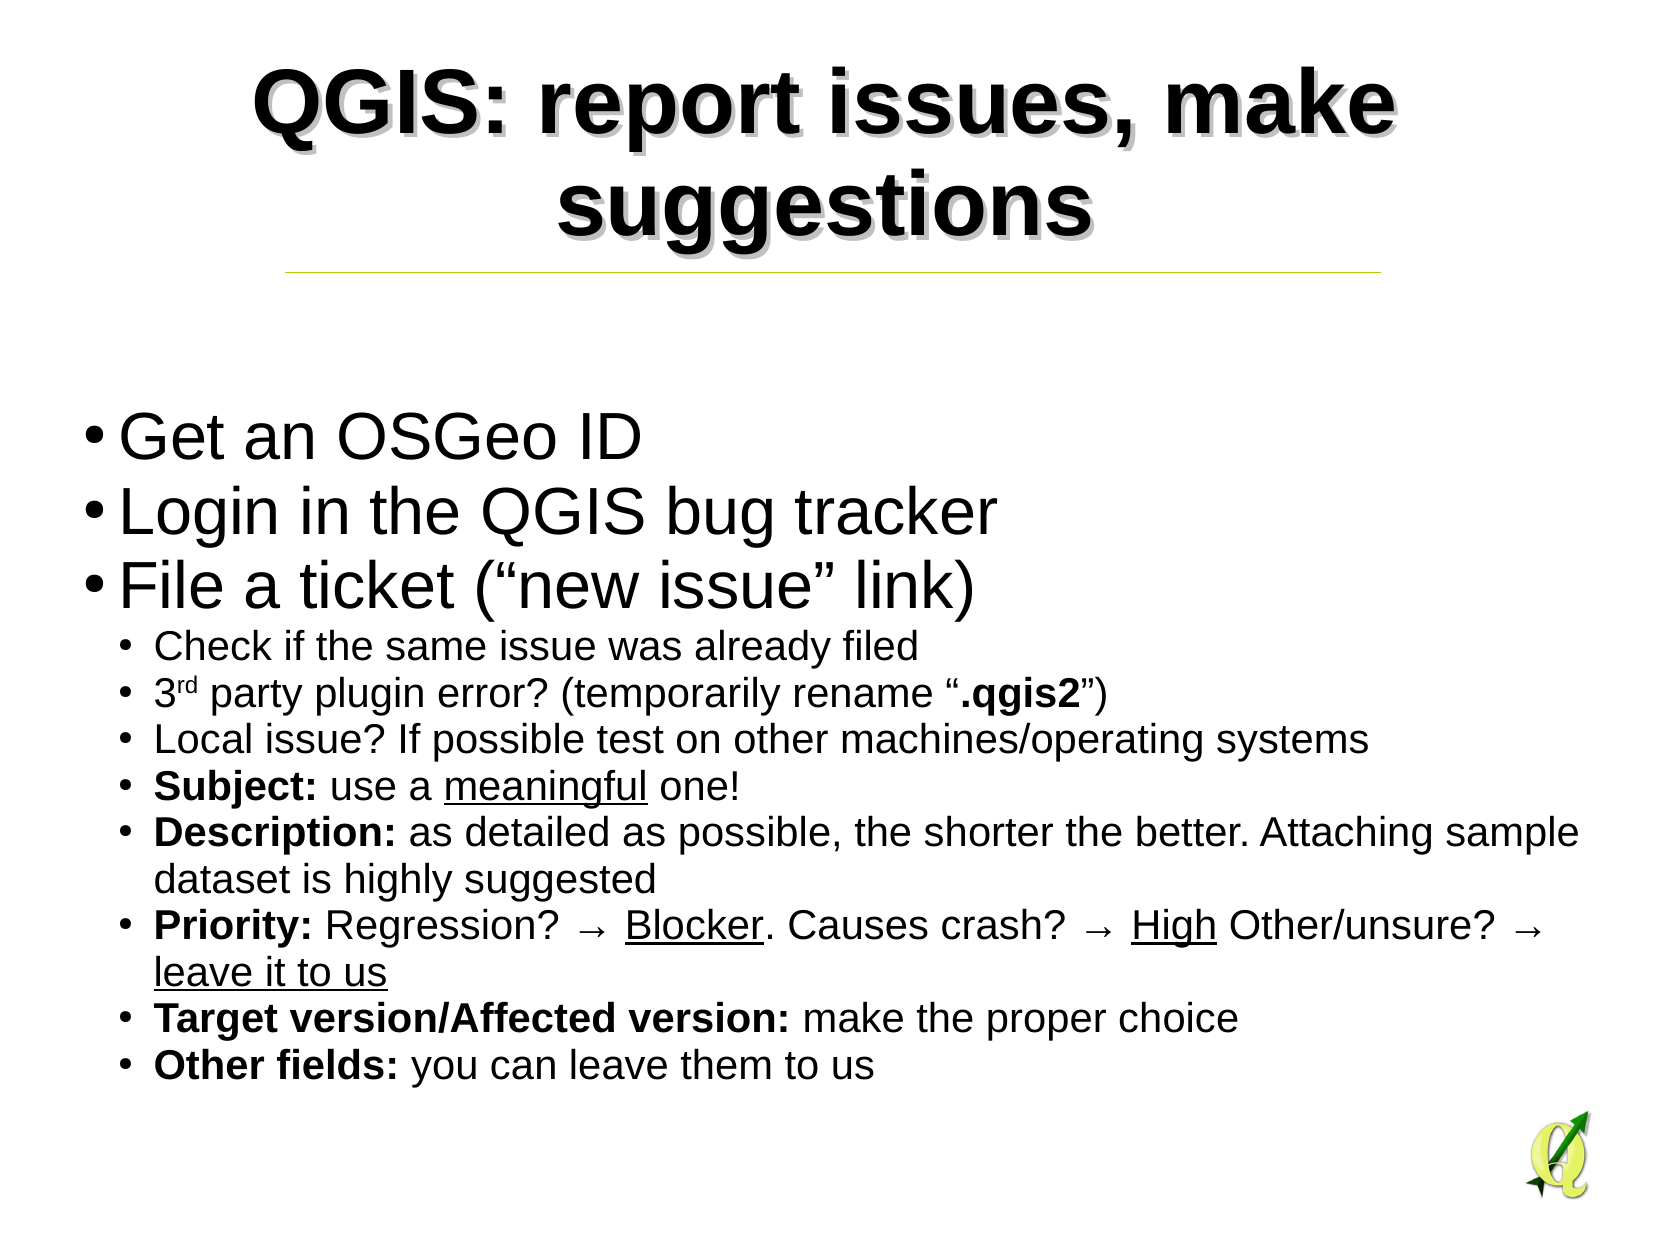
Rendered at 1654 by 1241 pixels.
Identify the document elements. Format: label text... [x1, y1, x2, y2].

title QGIS: report issues, make suggestions [15, 49, 1636, 257]
picture [1500, 1109, 1621, 1201]
text_box Get an OSGeo ID Login in the QGIS bug tracker File a ticket (“new issue” link) Check if the same issue was already filed 3rd party plugin error? (temporarily rename “.qgis2”) Local issue? If possible test on other machines/operating systems Subject: use a meaningful one! Description: as detailed as possible, the shorter the better. Attaching sample dataset is highly suggested Priority: Regression? → Blocker. Causes crash? → High Other/unsure? → leave it to us Target version/Affected version: make the proper choice Other fields: you can leave them to us [82, 208, 1621, 1092]
